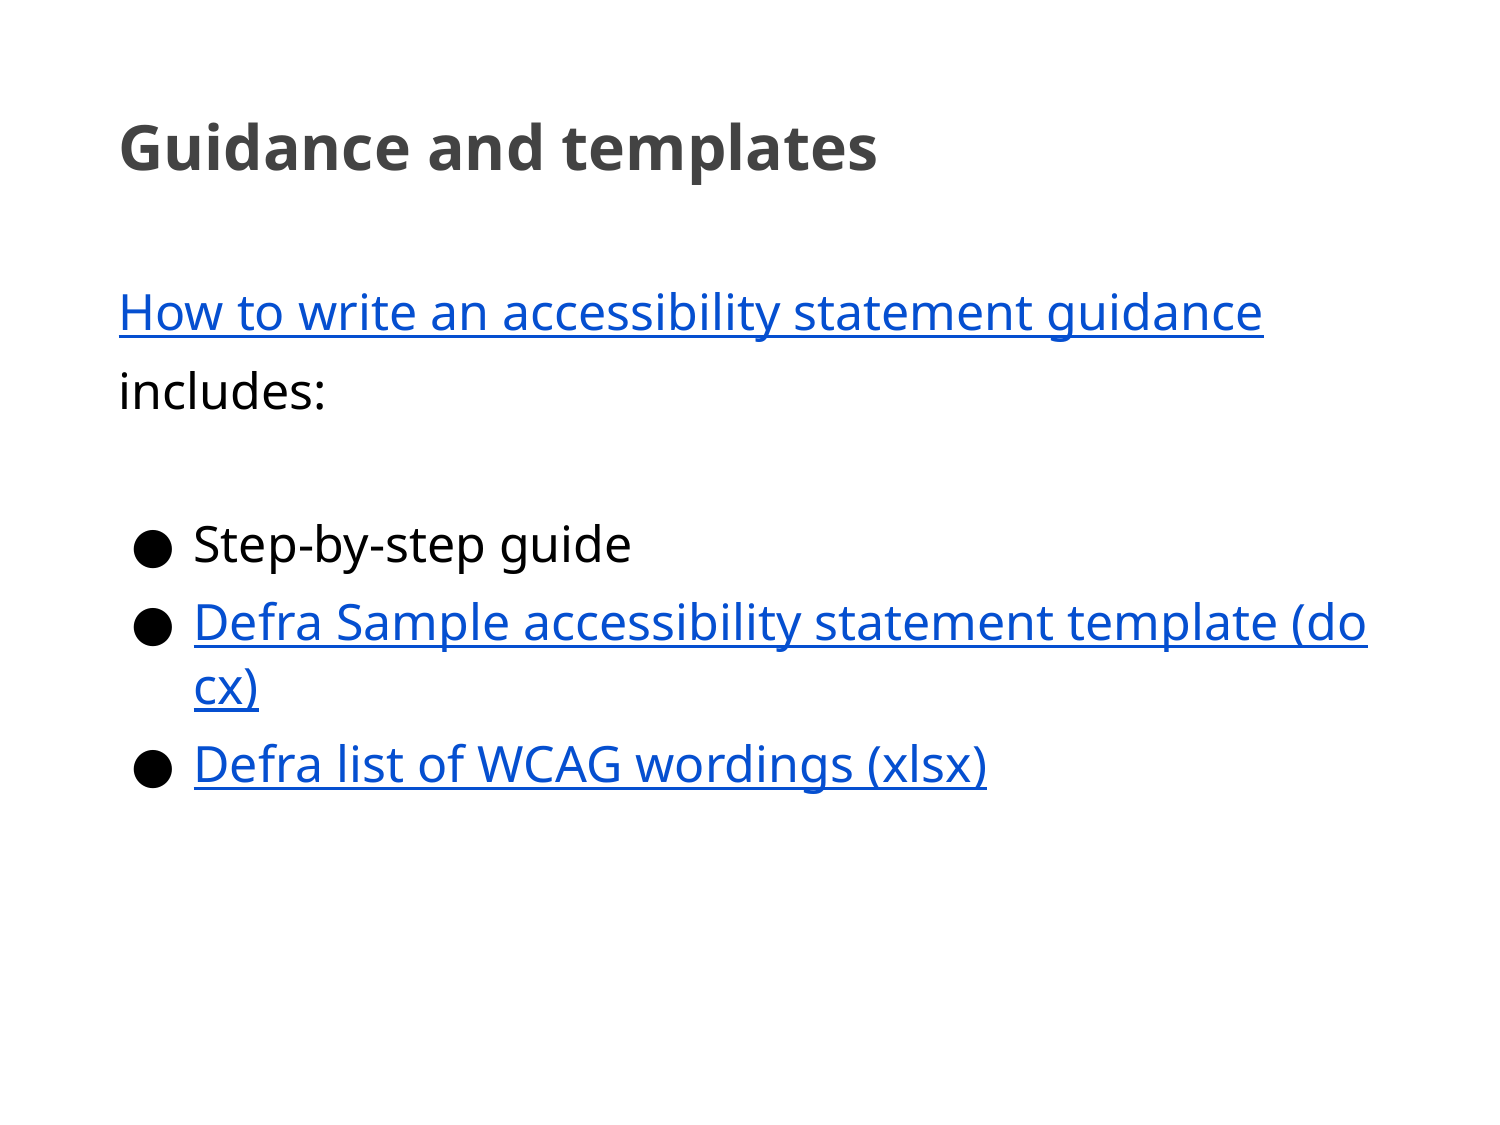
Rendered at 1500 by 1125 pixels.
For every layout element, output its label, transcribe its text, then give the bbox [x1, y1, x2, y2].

title Guidance and templates [103, 89, 1397, 215]
list How to write an accessibility statement guidance includes: Step-by-step guide Defra Sample accessibility statement template (docx) Defra list of WCAG wordings (xlsx) [103, 252, 1397, 1000]
